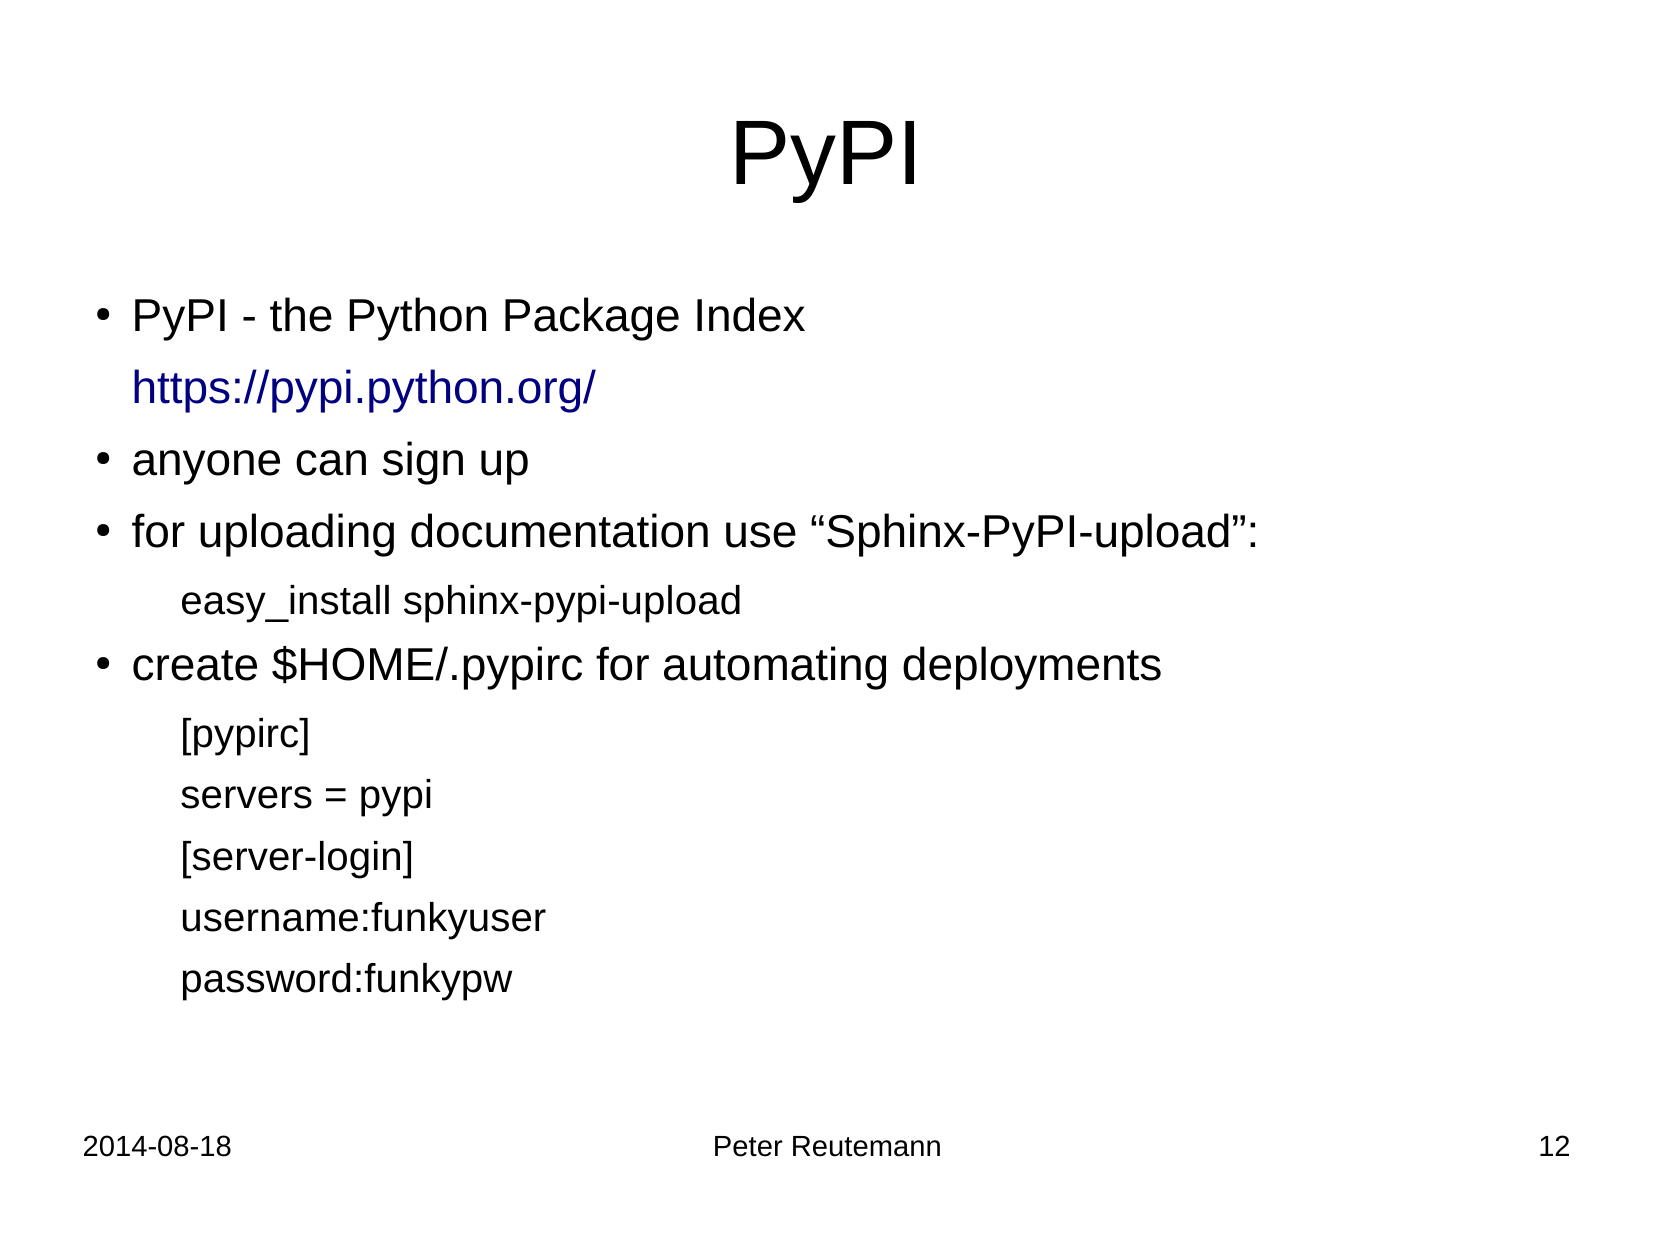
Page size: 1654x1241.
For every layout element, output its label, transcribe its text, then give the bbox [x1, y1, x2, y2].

list PyPI - the Python Package Index https://pypi.python.org/ anyone can sign up for uploading documentation use “Sphinx-PyPI-upload”: easy_install sphinx-pypi-upload create $HOME/.pypirc for automating deployments [pypirc] servers = pypi [server-login] username:funkyuser password:funkypw [82, 290, 1538, 1010]
title PyPI [82, 49, 1571, 257]
